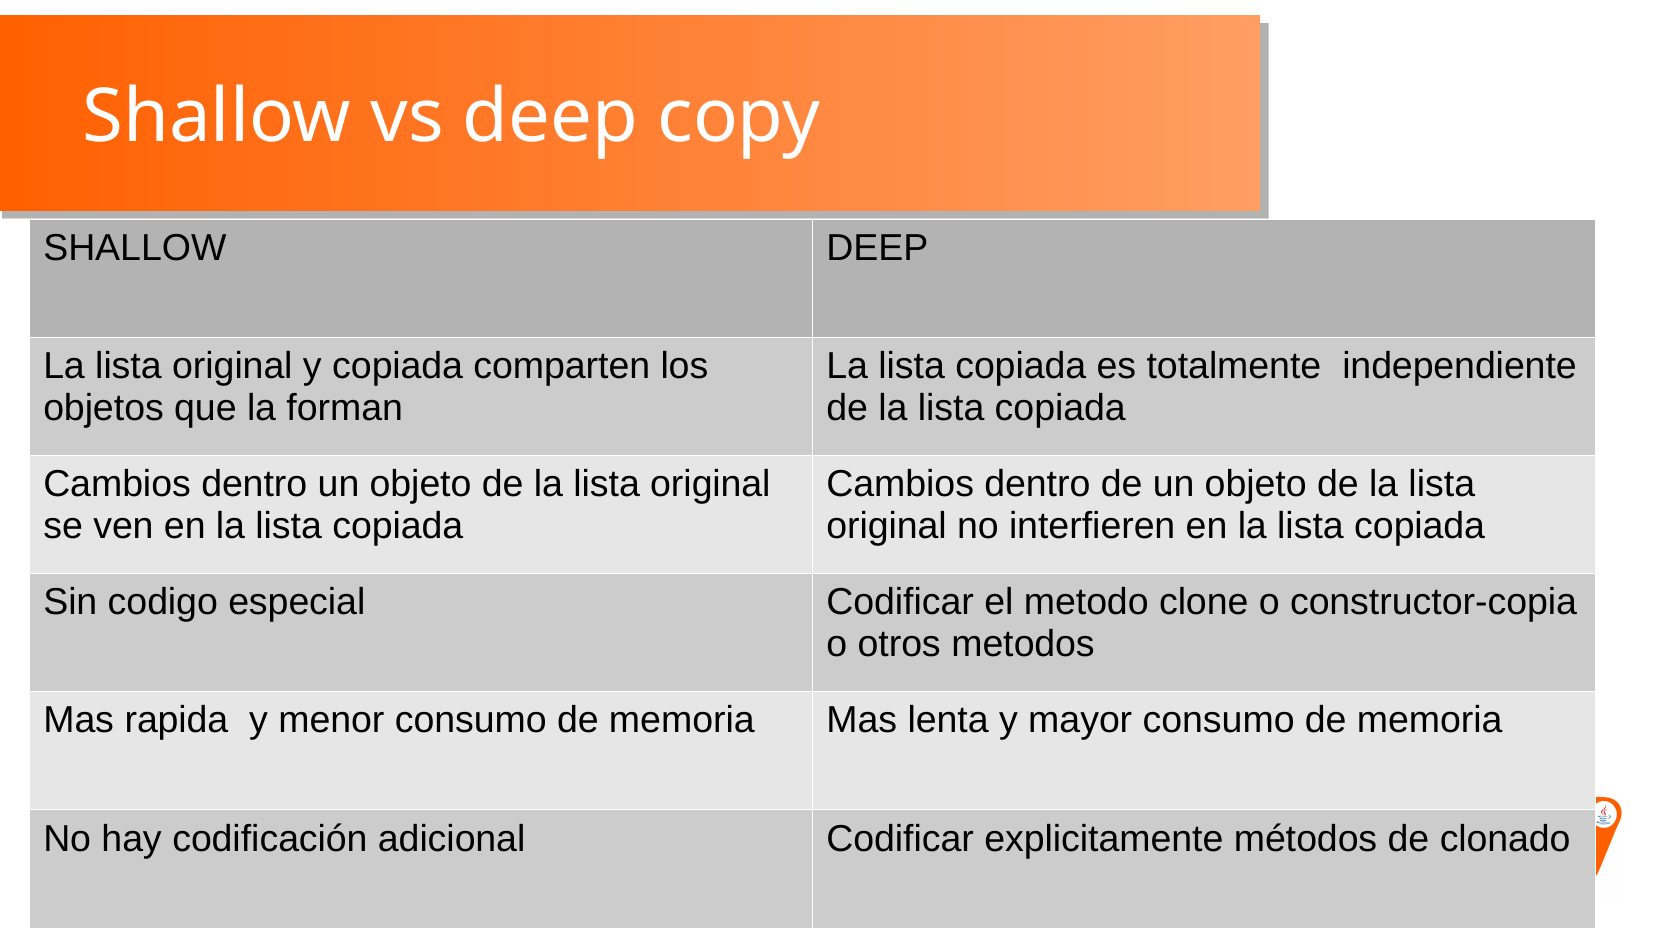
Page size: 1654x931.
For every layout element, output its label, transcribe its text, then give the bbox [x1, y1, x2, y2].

table_cell Codificar el metodo clone o constructor-copia o otros metodos [813, 574, 1595, 691]
table_cell La lista original y copiada comparten los objetos que la forman [30, 338, 812, 455]
table_cell Mas rapida y menor consumo de memoria [30, 692, 812, 809]
picture [1596, 794, 1625, 903]
table_cell Codificar explicitamente métodos de clonado [813, 810, 1595, 928]
table_header SHALLOW [30, 220, 812, 337]
table_cell No hay codificación adicional [30, 810, 812, 928]
table_cell Cambios dentro un objeto de la lista original se ven en la lista copiada [30, 456, 812, 573]
table_cell Mas lenta y mayor consumo de memoria [813, 692, 1595, 809]
title Shallow vs deep copy [82, 35, 1235, 189]
table_cell Cambios dentro de un objeto de la lista original no interfieren en la lista copiada [813, 456, 1595, 573]
table_cell La lista copiada es totalmente independiente de la lista copiada [813, 338, 1595, 455]
table_cell Sin codigo especial [30, 574, 812, 691]
table_header DEEP [813, 220, 1595, 337]
